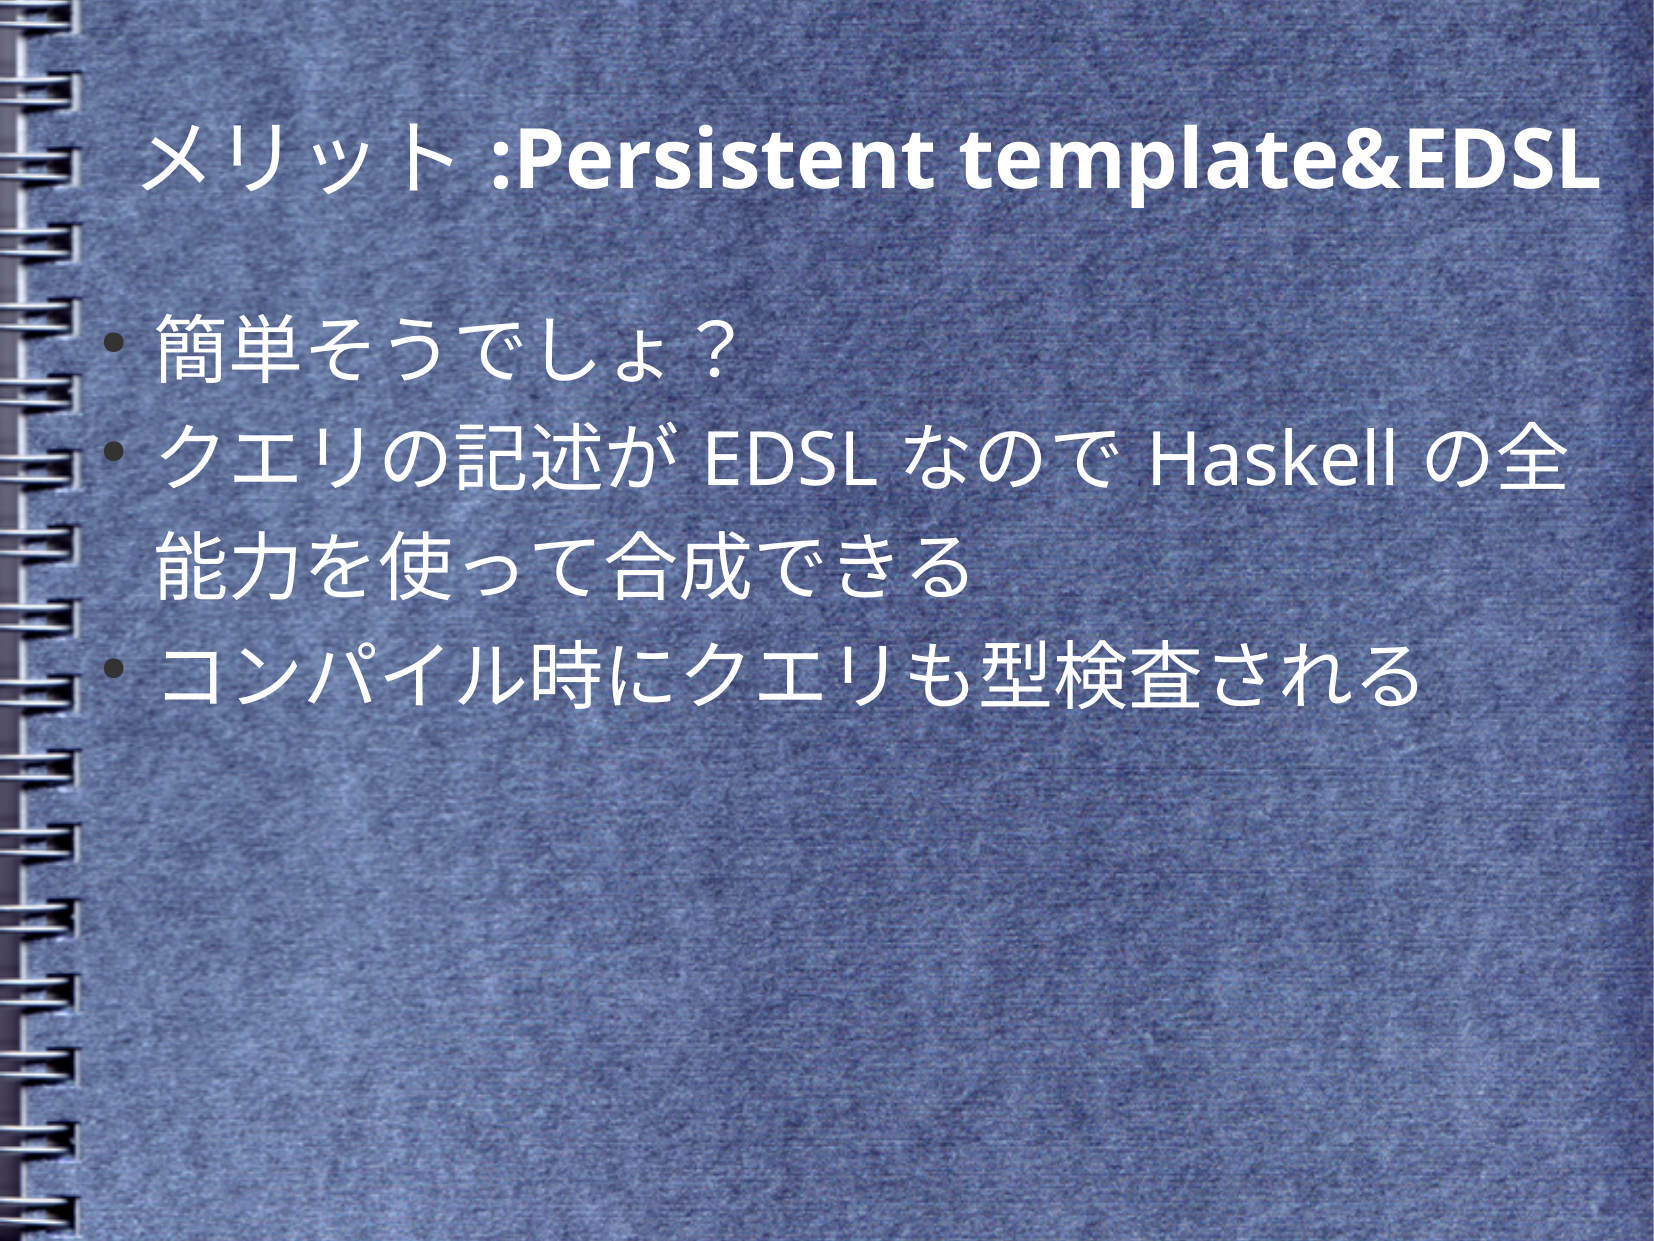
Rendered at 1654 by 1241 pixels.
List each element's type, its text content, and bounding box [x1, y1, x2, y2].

picture [0, 0, 1654, 1241]
list 簡単そうでしょ？ クエリの記述がEDSLなのでHaskellの全能力を使って合成できる コンパイル時にクエリも型検査される [82, 290, 1571, 1109]
title メリット:Persistent template&EDSL [82, 49, 1654, 257]
